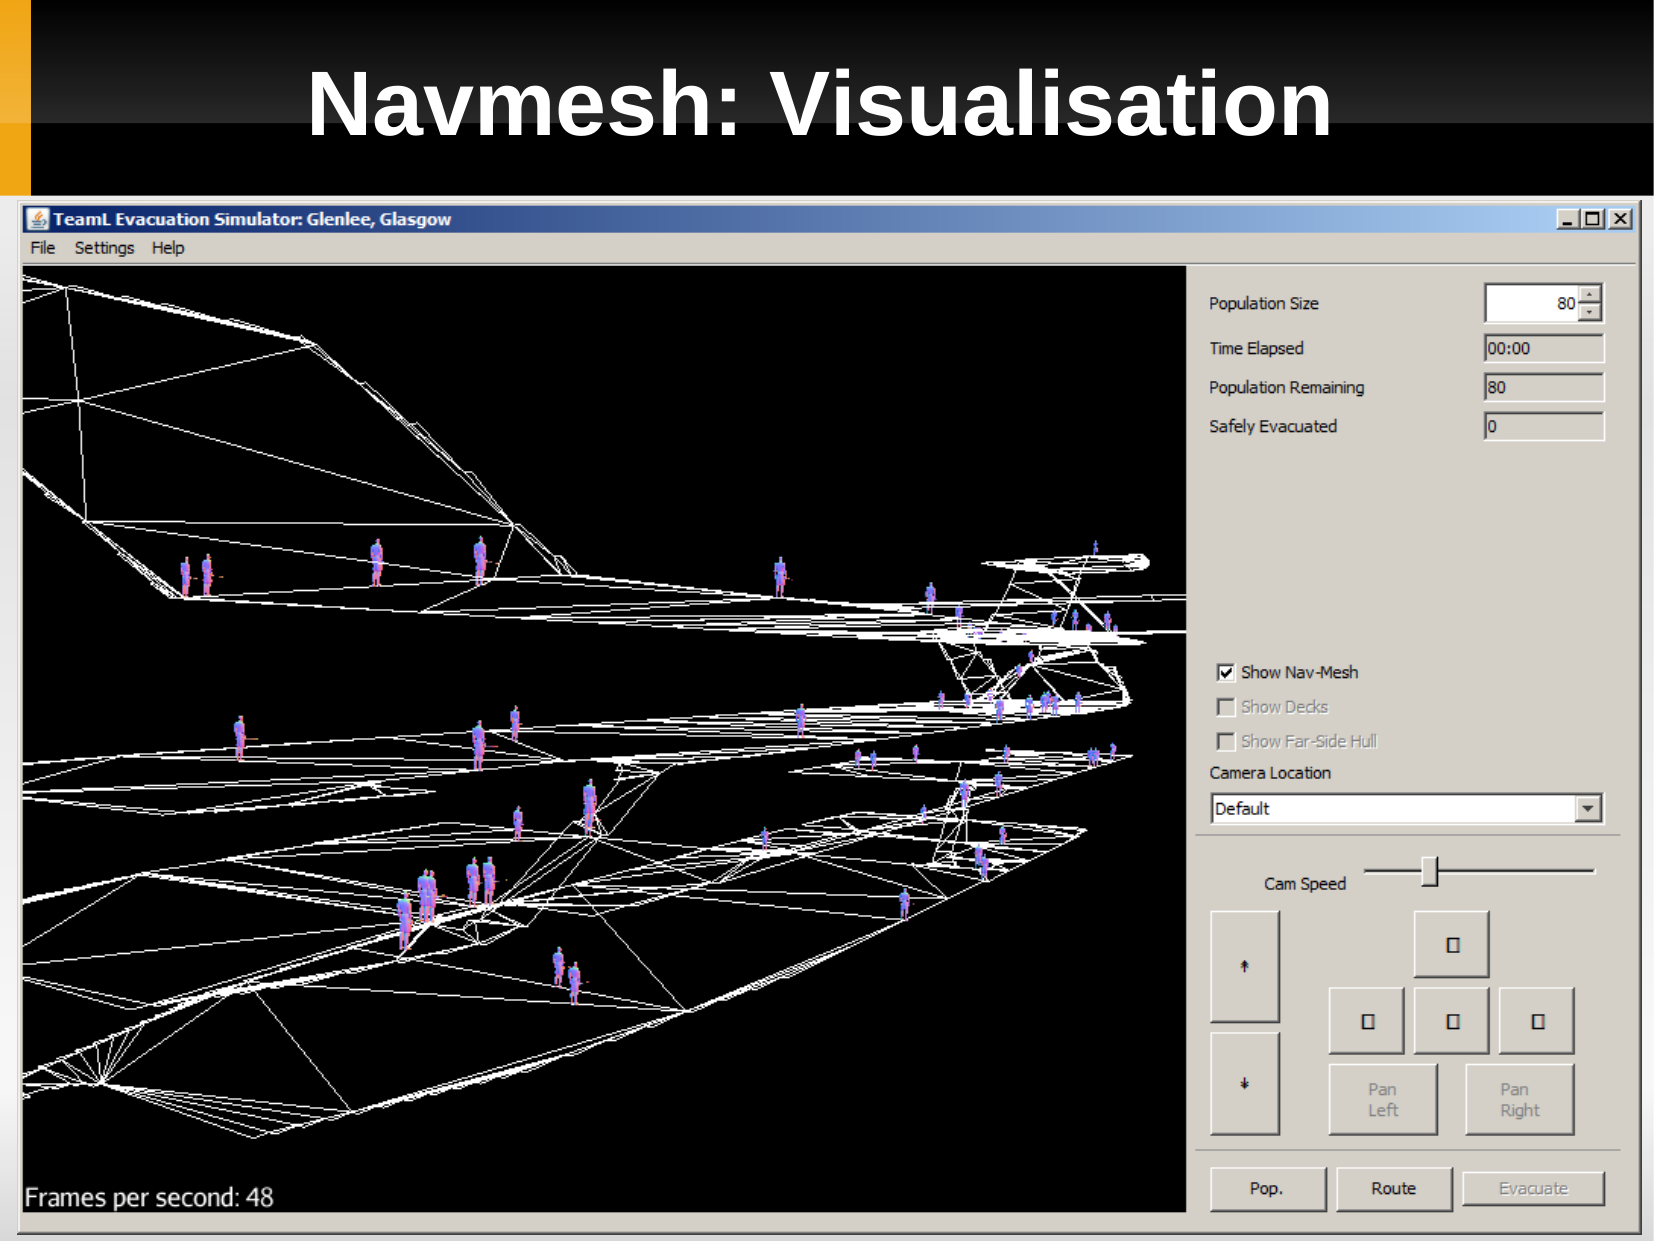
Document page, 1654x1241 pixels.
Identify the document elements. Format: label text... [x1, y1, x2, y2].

picture [0, 0, 1654, 1241]
title Navmesh: Visualisation [76, 0, 1565, 200]
